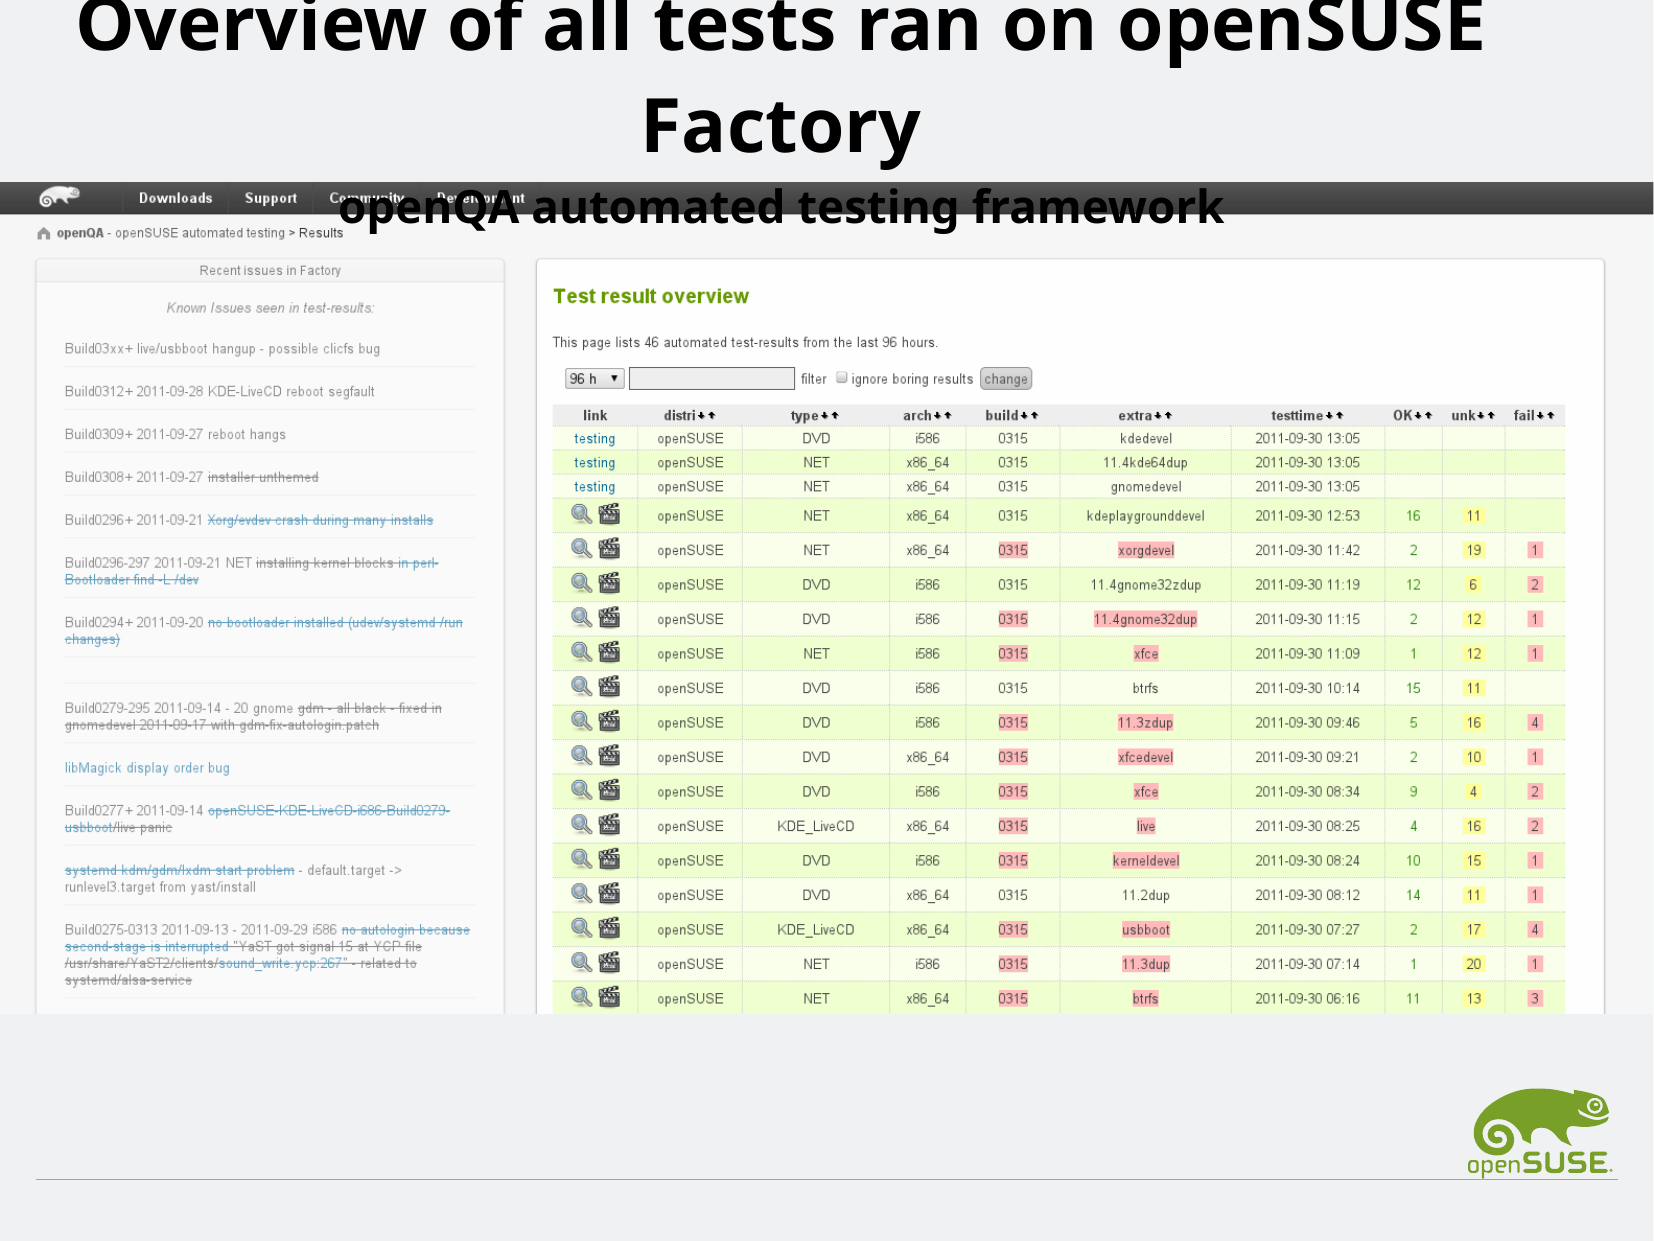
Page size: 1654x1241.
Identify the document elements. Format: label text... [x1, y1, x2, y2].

picture [0, 0, 1654, 1241]
title Overview of all tests ran on openSUSE Factory openQA automated testing framework [75, 0, 1654, 218]
